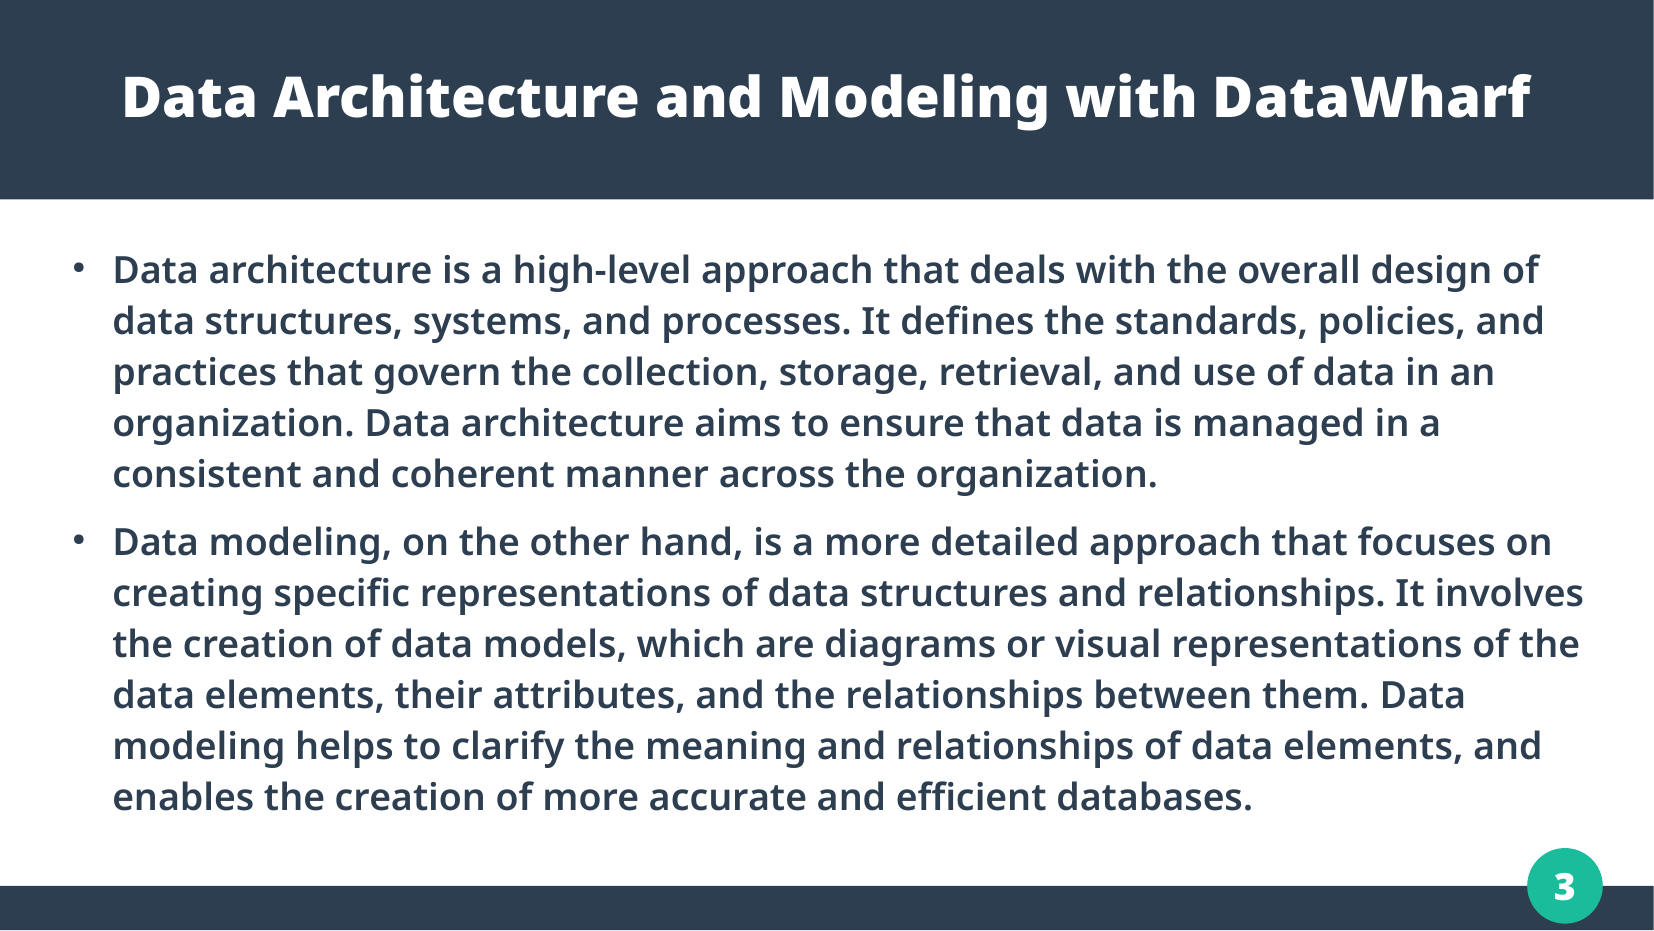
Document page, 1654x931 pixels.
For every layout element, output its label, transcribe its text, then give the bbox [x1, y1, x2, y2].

list Data architecture is a high-level approach that deals with the overall design of data structures, systems, and processes. It defines the standards, policies, and practices that govern the collection, storage, retrieval, and use of data in an organization. Data architecture aims to ensure that data is managed in a consistent and coherent manner across the organization. Data modeling, on the other hand, is a more detailed approach that focuses on creating specific representations of data structures and relationships. It involves the creation of data models, which are diagrams or visual representations of the data elements, their attributes, and the relationships between them. Data modeling helps to clarify the meaning and relationships of data elements, and enables the creation of more accurate and efficient databases. [59, 243, 1595, 864]
title Data Architecture and Modeling with DataWharf [59, 37, 1595, 155]
